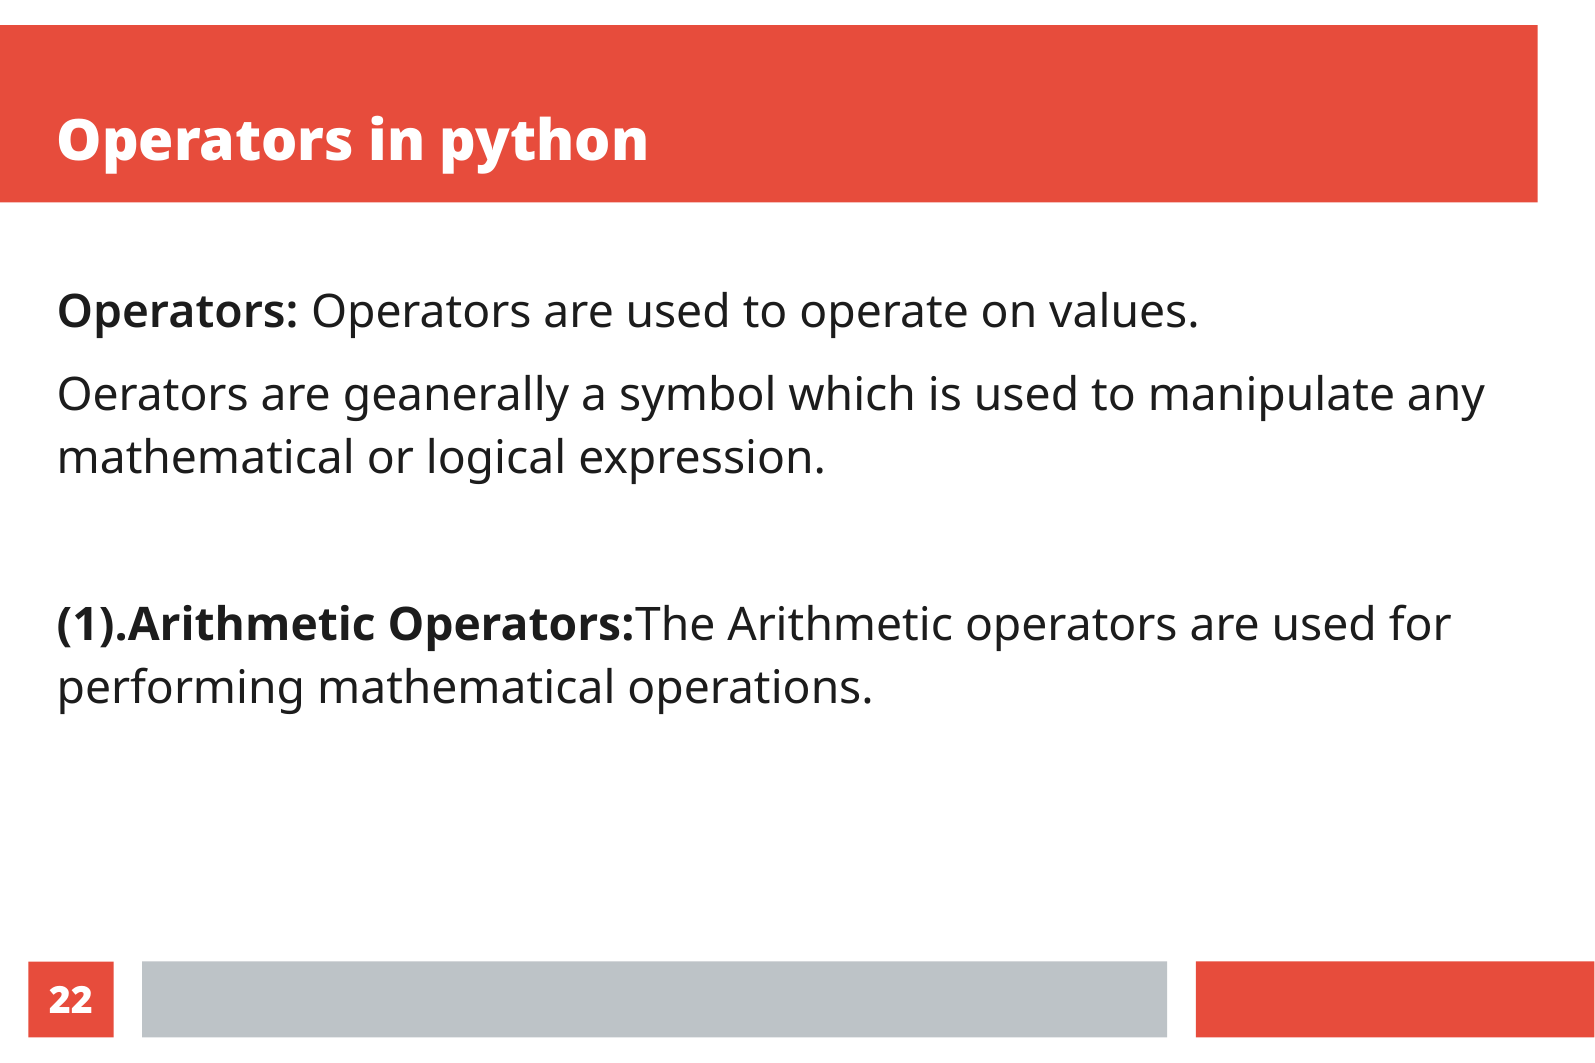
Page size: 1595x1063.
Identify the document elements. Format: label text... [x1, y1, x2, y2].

list Operators: Operators are used to operate on values. Oerators are geanerally a symbol which is used to manipulate any mathematical or logical expression. (1).Arithmetic Operators:The Arithmetic operators are used for performing mathematical operations. [56, 278, 1509, 937]
title Operators in python [56, 50, 1538, 178]
